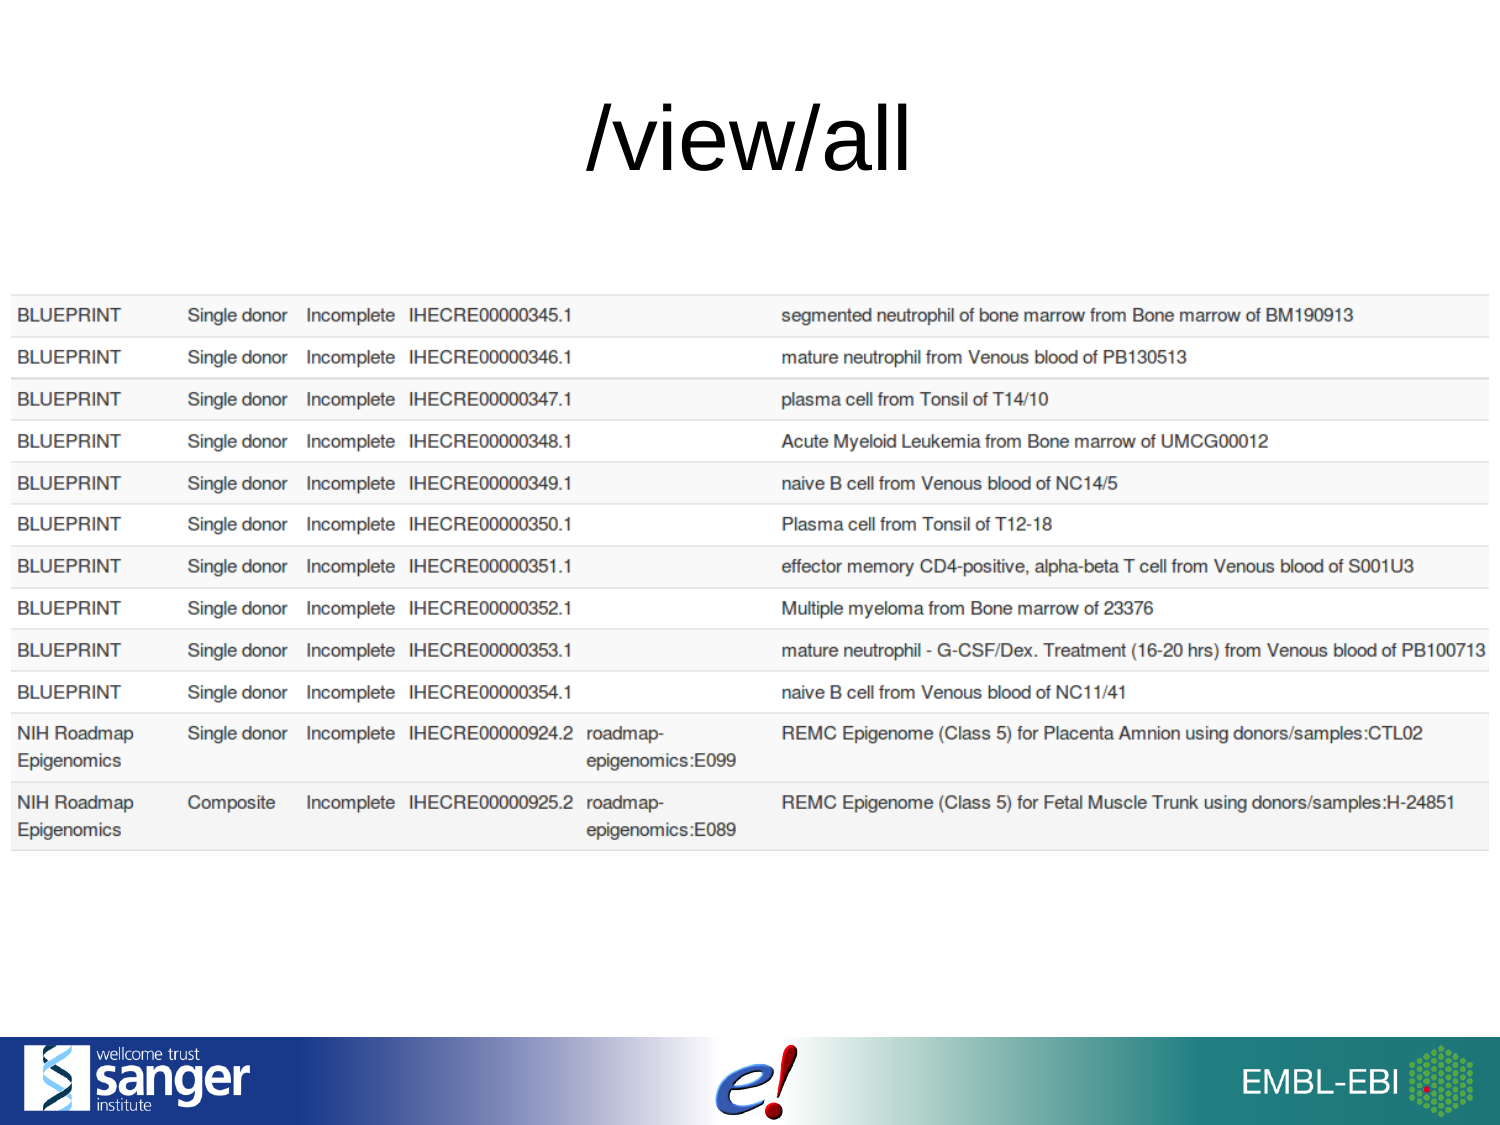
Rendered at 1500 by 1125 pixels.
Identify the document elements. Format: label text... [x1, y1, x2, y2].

picture [11, 292, 1489, 851]
picture [0, 1037, 1500, 1125]
title /view/all [75, 44, 1425, 233]
